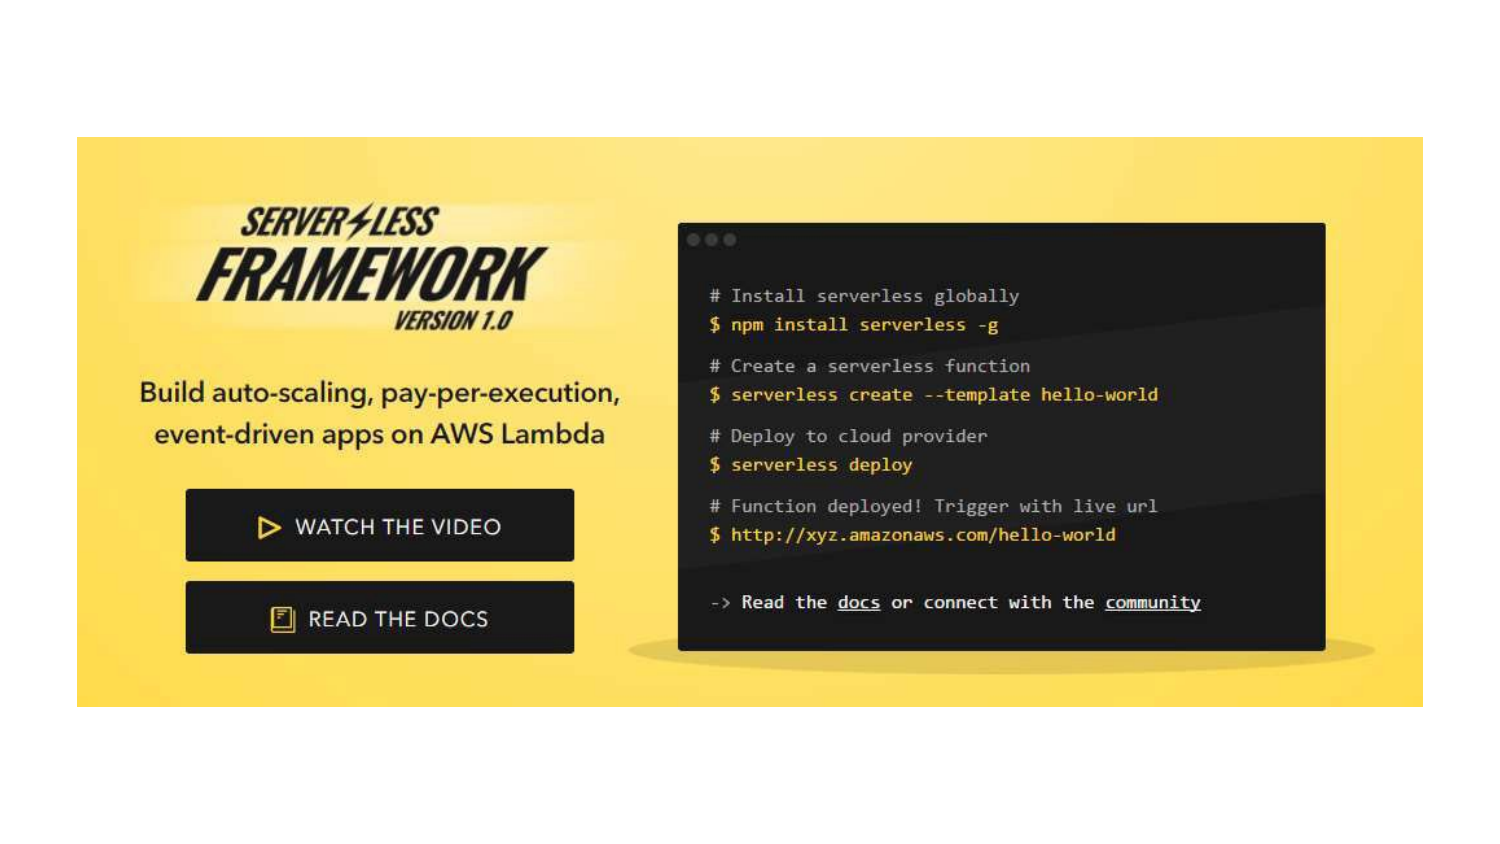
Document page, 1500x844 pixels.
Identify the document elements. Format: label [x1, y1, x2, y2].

text_box [77, 137, 1423, 707]
